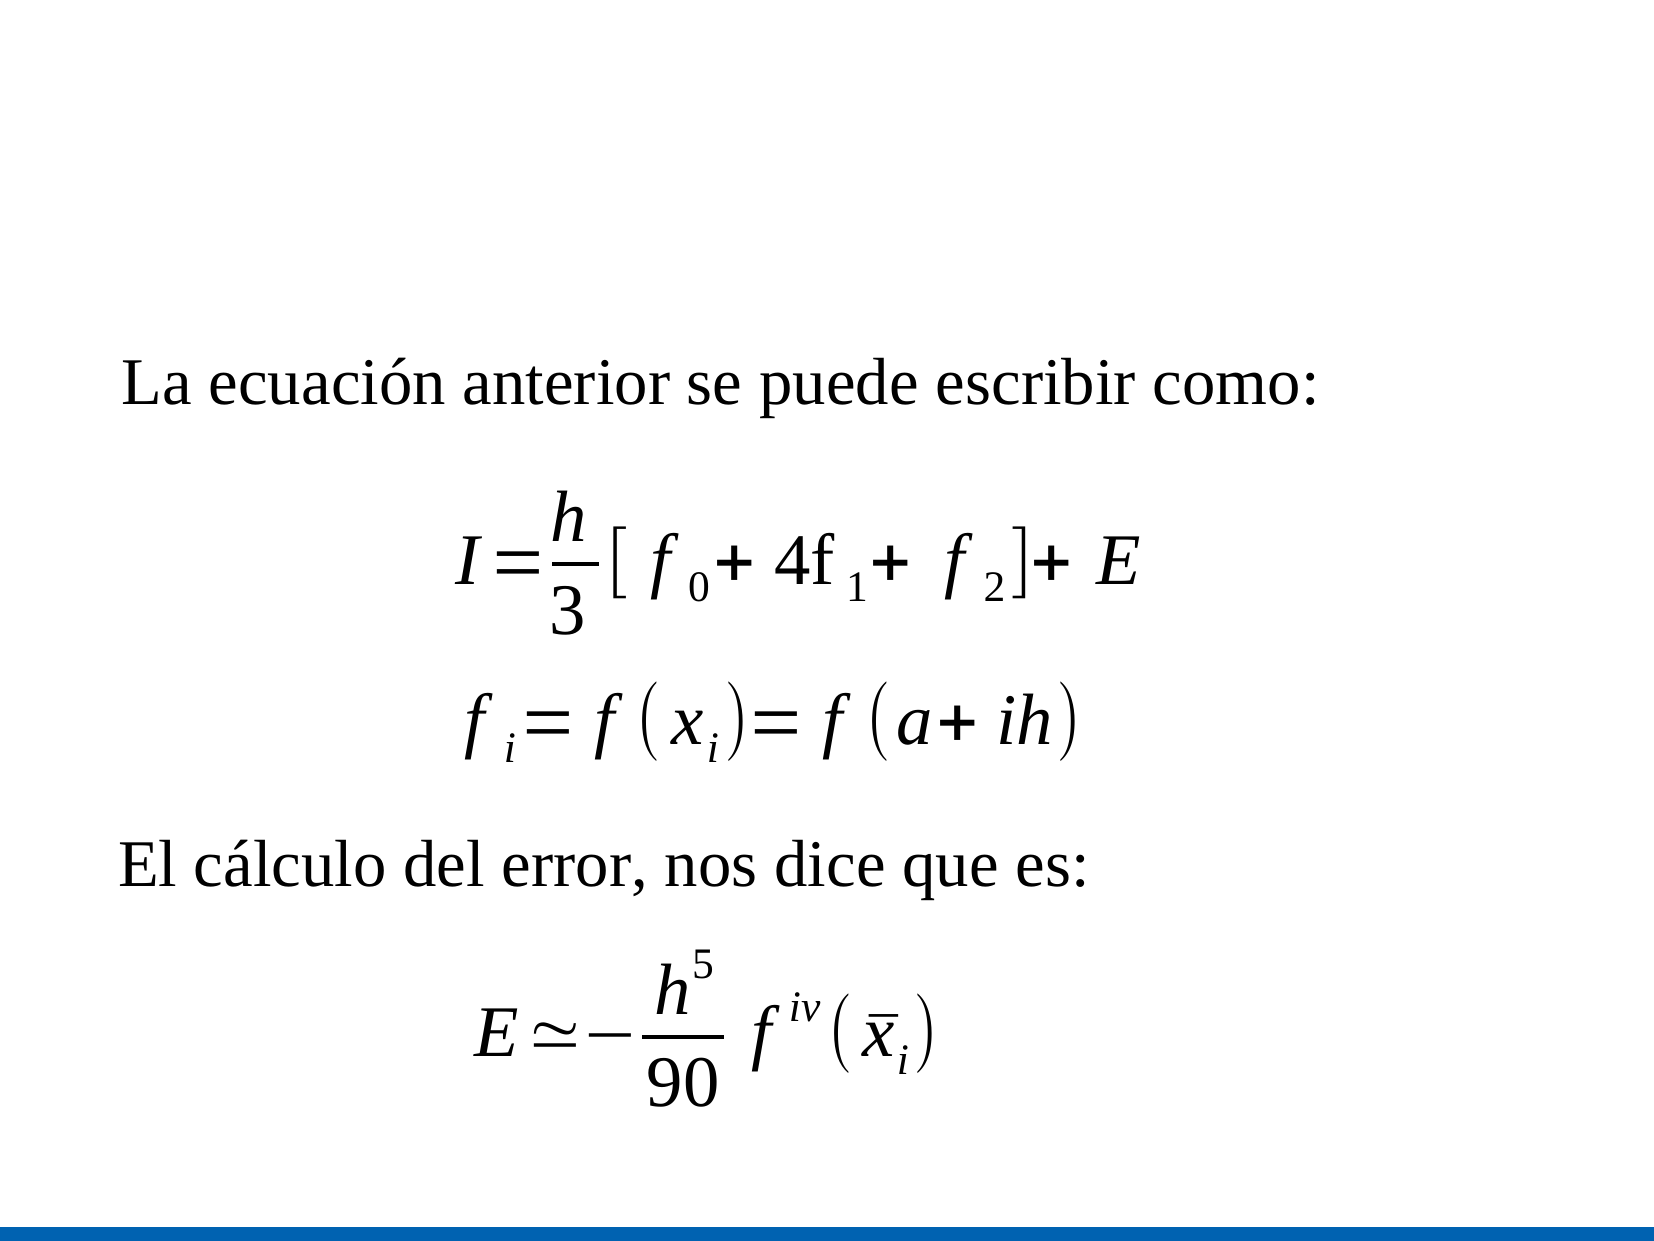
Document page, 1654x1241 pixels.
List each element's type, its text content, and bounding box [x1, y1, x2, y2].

chart [464, 939, 945, 1123]
list La ecuación anterior se puede escribir como: [121, 344, 1534, 443]
chart [442, 477, 1146, 773]
list El cálculo del error, nos dice que es: [118, 826, 1531, 925]
